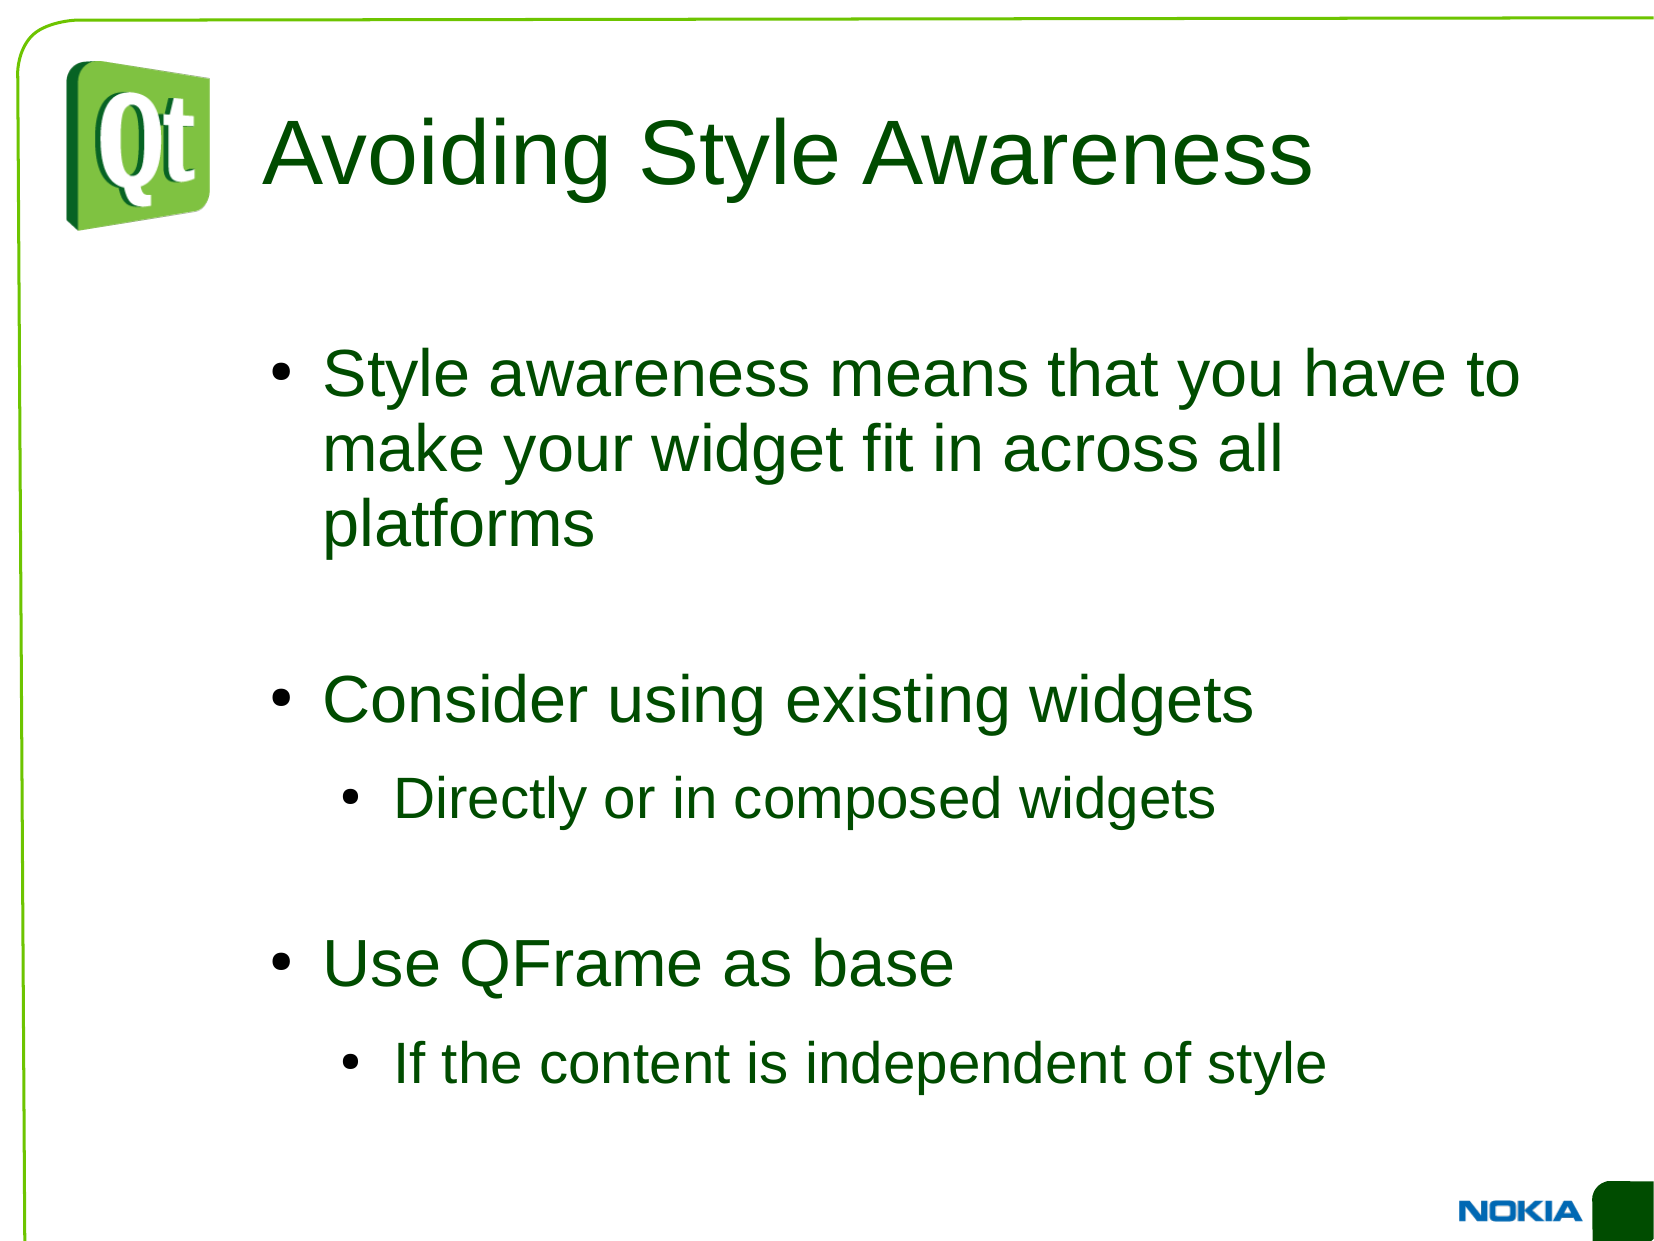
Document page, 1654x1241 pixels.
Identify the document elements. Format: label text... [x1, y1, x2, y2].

title Avoiding Style Awareness [251, 56, 1327, 250]
list Style awareness means that you have to make your widget fit in across all platforms Consider using existing widgets Directly or in composed widgets Use QFrame as base If the content is independent of style [251, 336, 1571, 1096]
picture [1459, 1200, 1583, 1222]
picture [66, 61, 210, 231]
